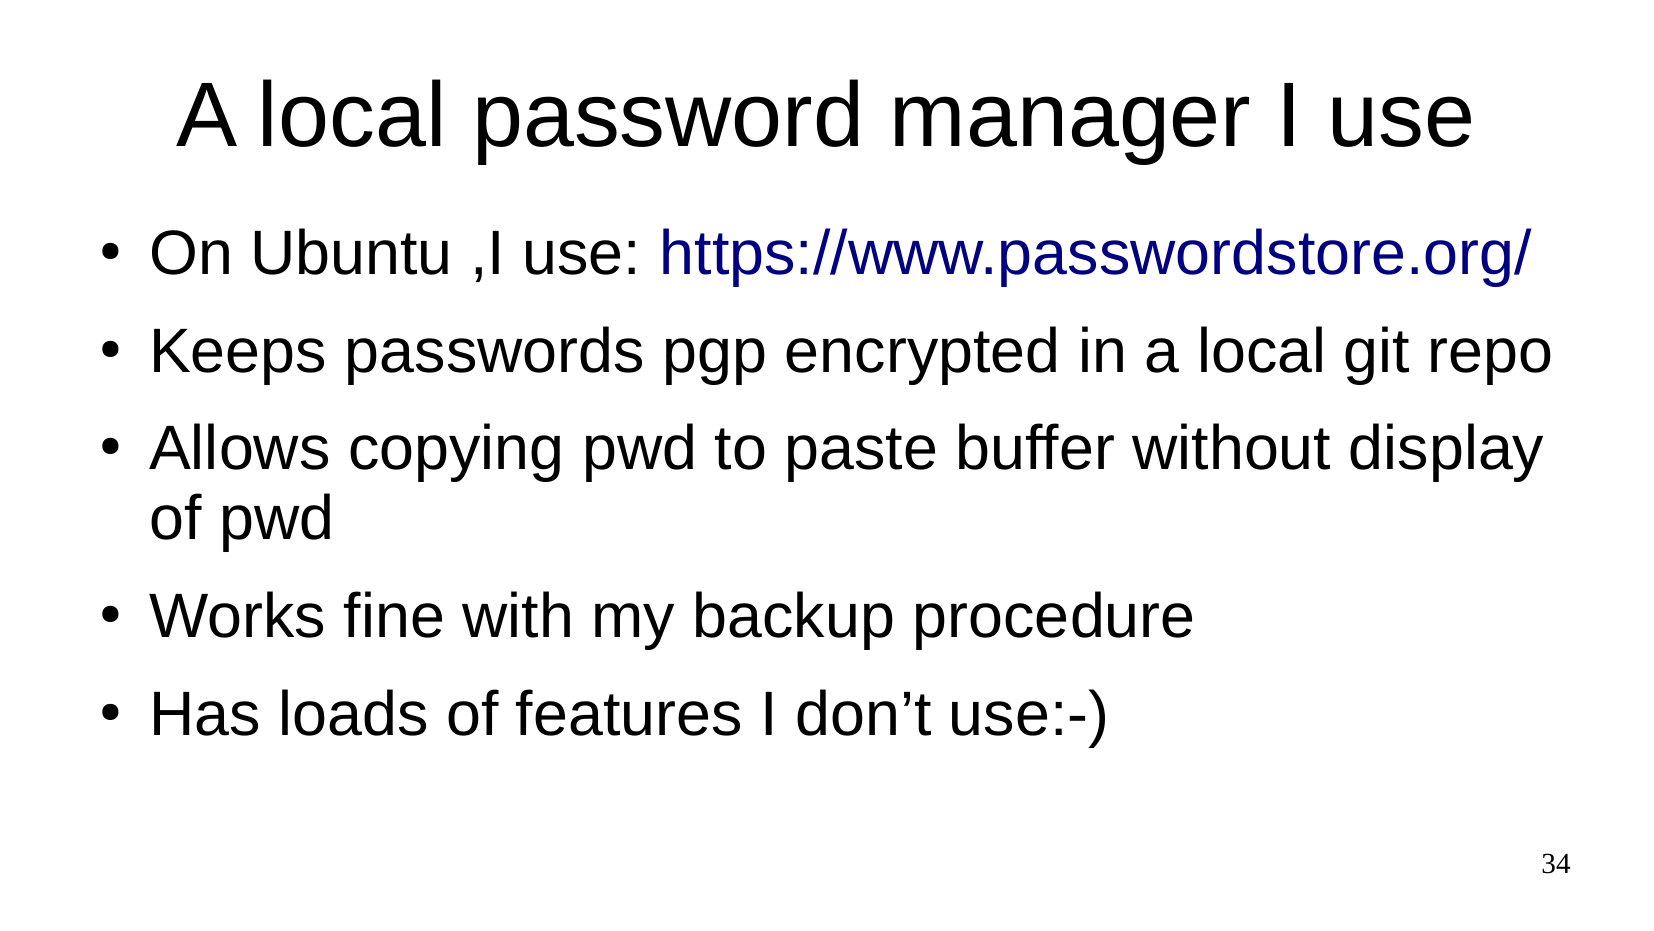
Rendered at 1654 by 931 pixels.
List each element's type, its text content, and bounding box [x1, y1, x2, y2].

title A local password manager I use [82, 37, 1571, 193]
list On Ubuntu ,I use: https://www.passwordstore.org/ Keeps passwords pgp encrypted in a local git repo Allows copying pwd to paste buffer without display of pwd Works fine with my backup procedure Has loads of features I don’t use:-) [82, 217, 1571, 758]
